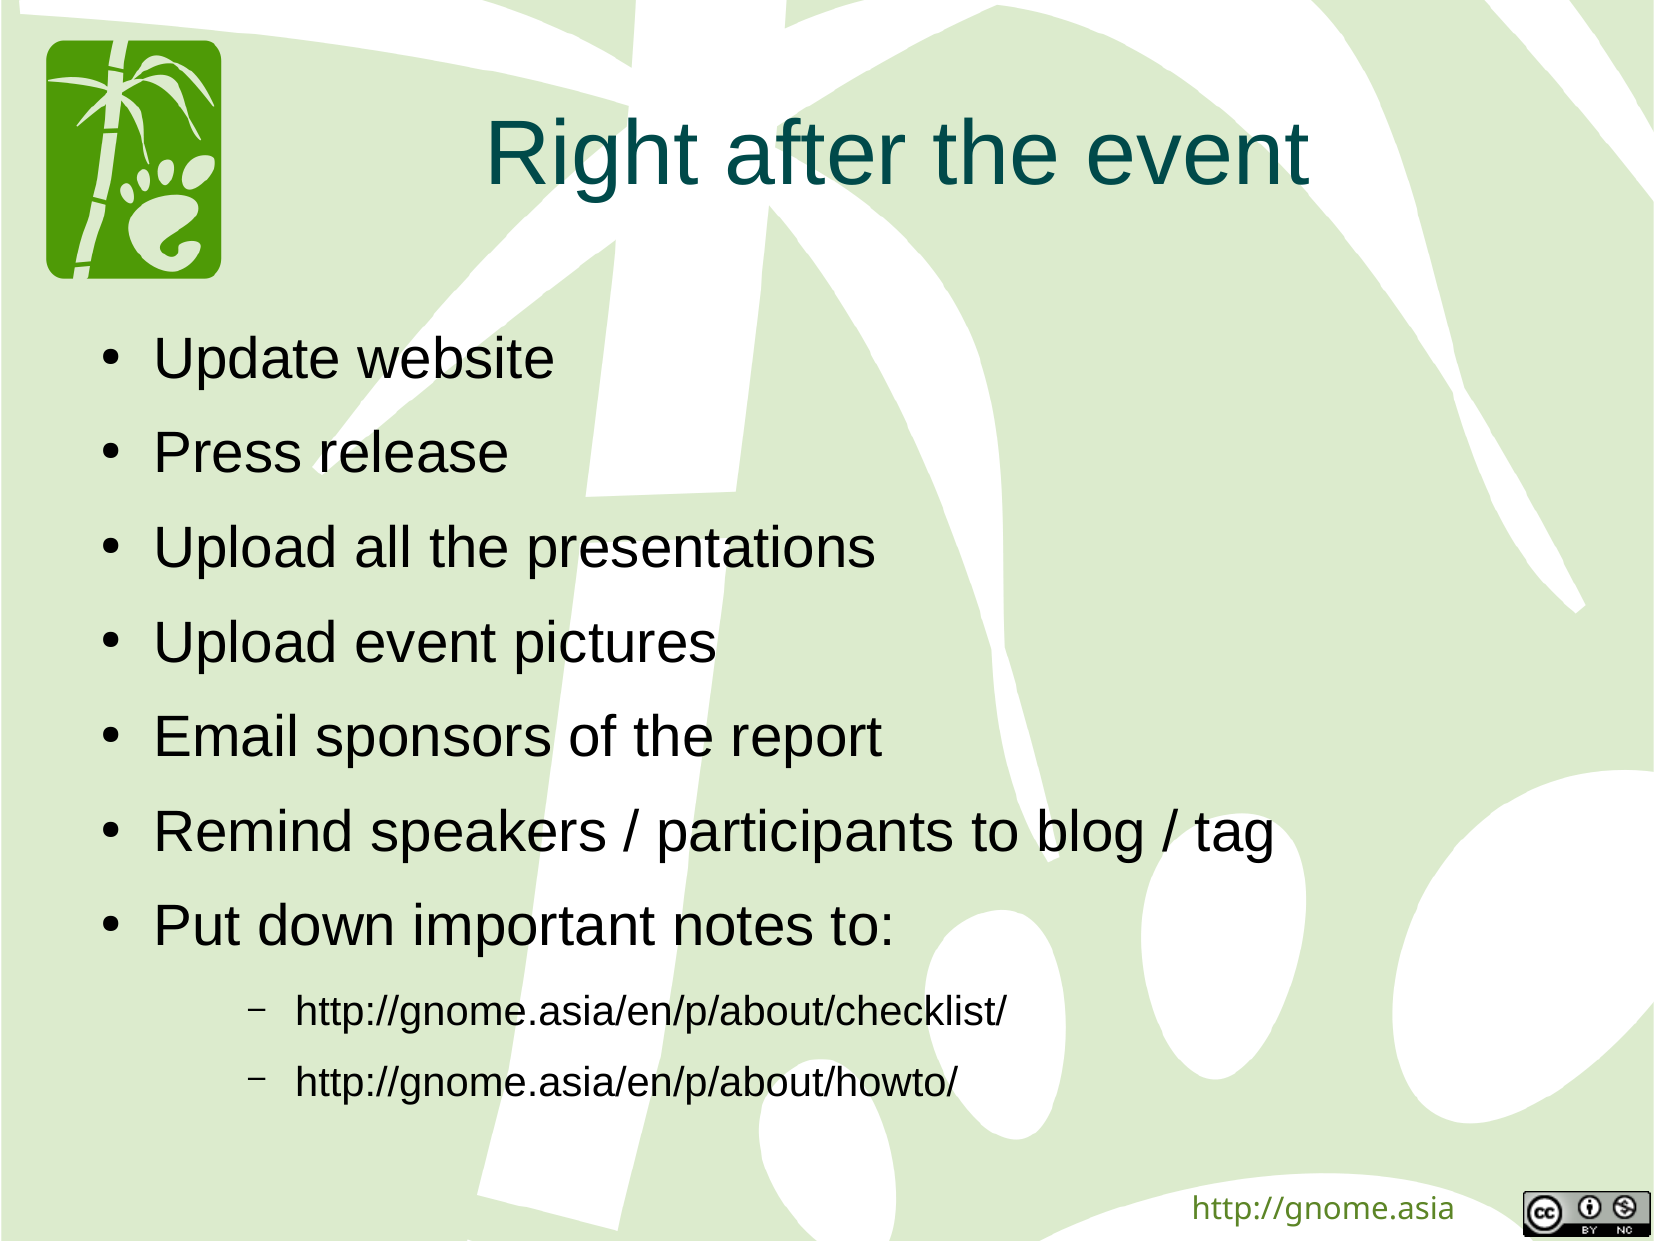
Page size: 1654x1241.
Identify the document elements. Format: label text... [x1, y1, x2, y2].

list Update website Press release Upload all the presentations Upload event pictures Email sponsors of the report Remind speakers / participants to blog / tag Put down important notes to: http://gnome.asia/en/p/about/checklist/ http://gnome.asia/en/p/about/howto/ [82, 325, 1571, 1130]
picture [0, 0, 1654, 1241]
title Right after the event [225, 49, 1571, 257]
